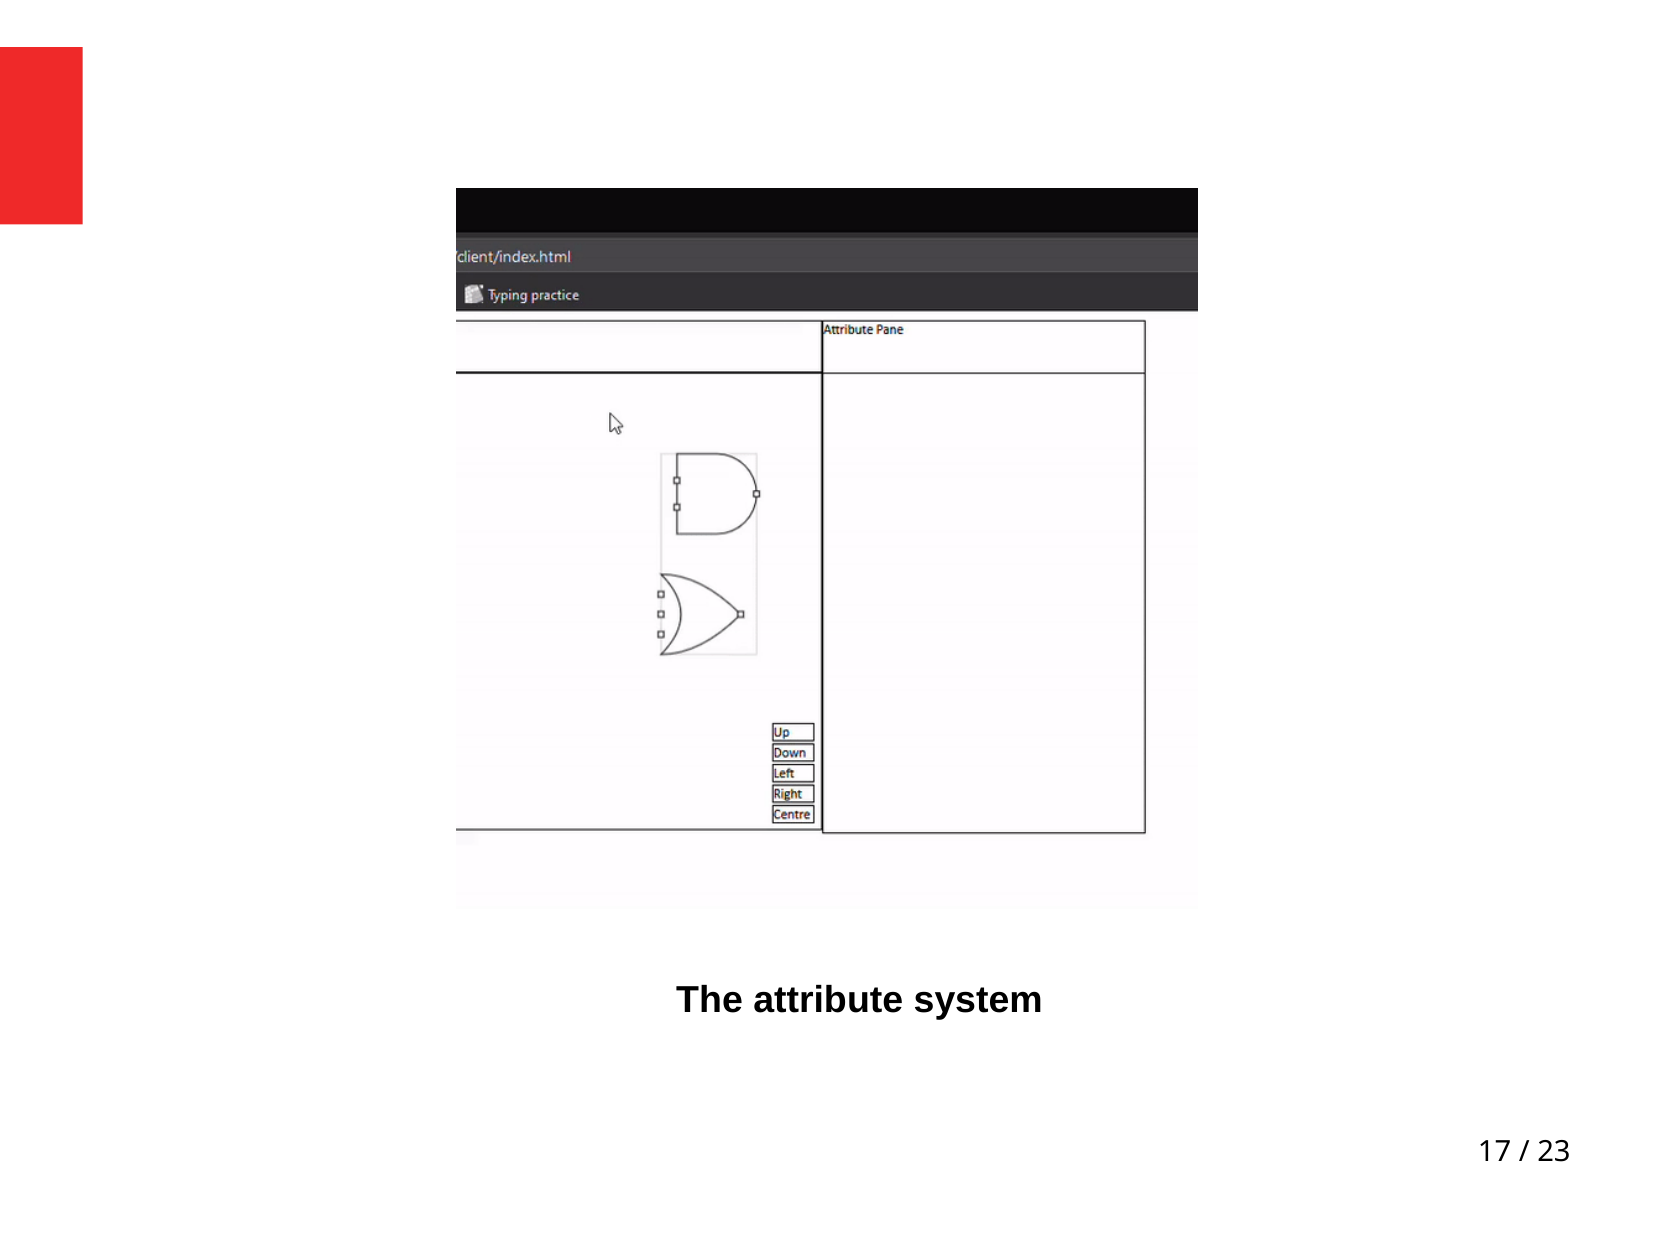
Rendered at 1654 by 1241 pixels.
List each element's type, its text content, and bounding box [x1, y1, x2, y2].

text_box The attribute system [661, 970, 1300, 1028]
picture [456, 188, 1198, 909]
